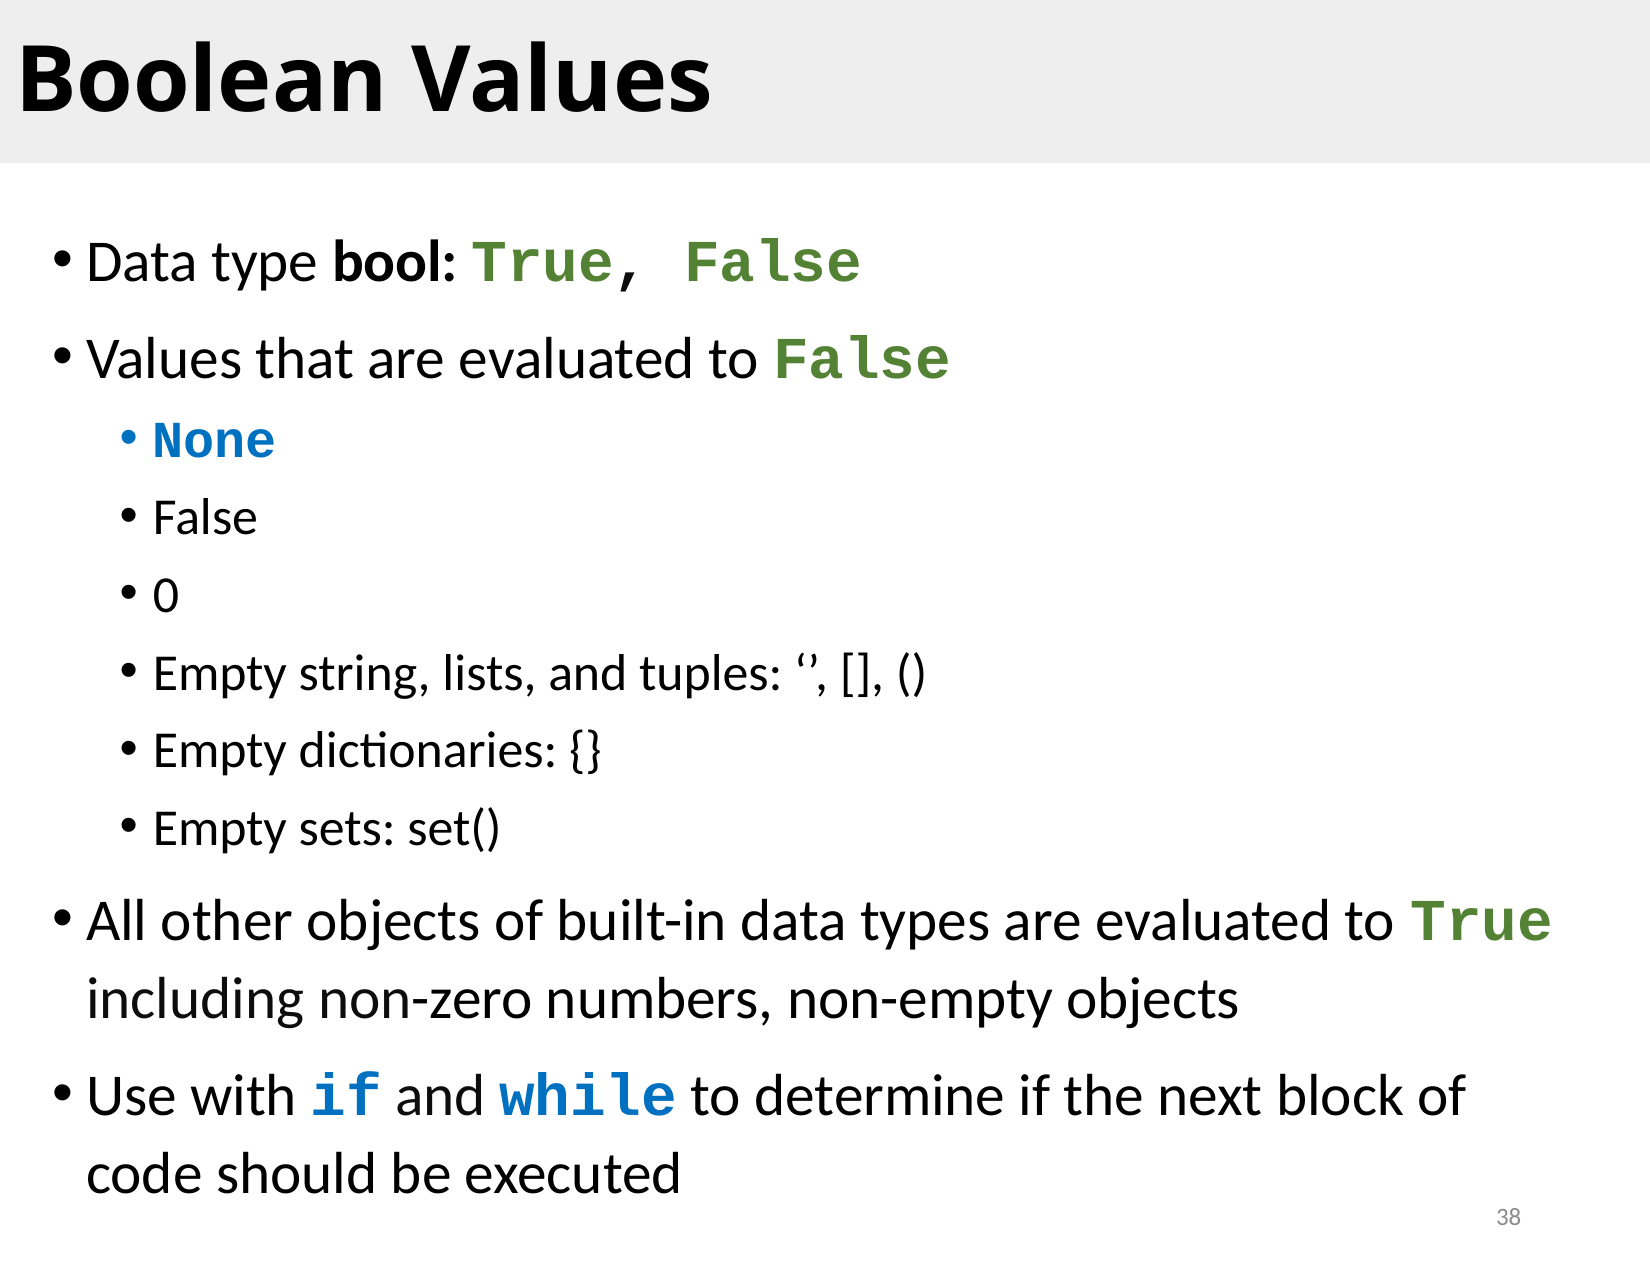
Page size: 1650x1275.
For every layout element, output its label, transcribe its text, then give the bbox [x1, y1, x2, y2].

list Data type bool: True, False Values that are evaluated to False None False 0 Empty string, lists, and tuples: ‘’, [], () Empty dictionaries: {} Empty sets: set() All other objects of built-in data types are evaluated to True including non-zero numbers, non-empty objects Use with if and while to determine if the next block of code should be executed [37, 207, 1595, 1214]
title Boolean Values [0, 0, 1650, 163]
